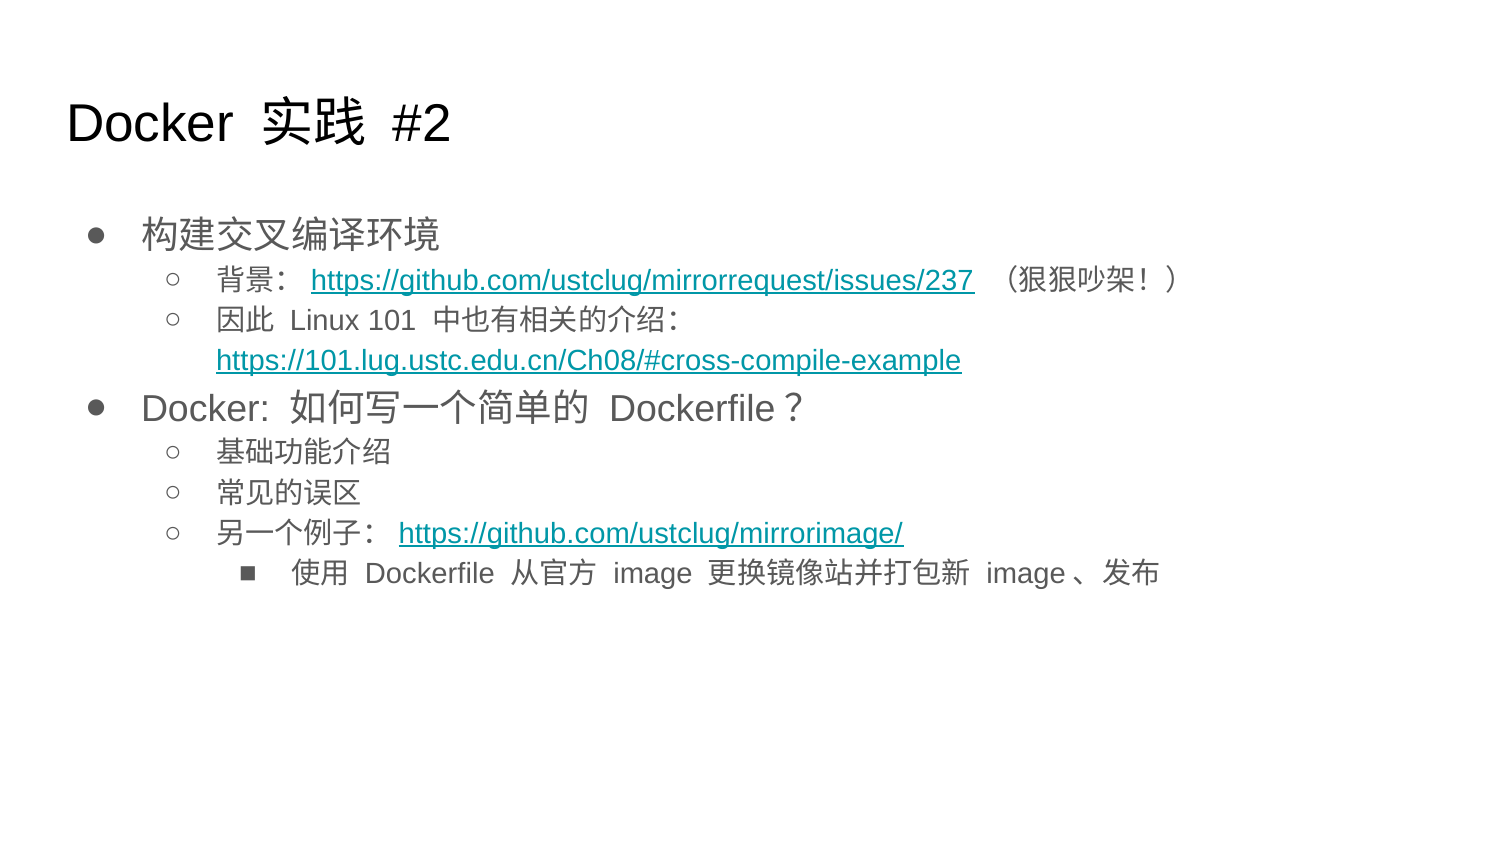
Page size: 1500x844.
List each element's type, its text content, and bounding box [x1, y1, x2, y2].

title Docker 实践 #2 [51, 72, 1449, 167]
list 构建交叉编译环境 背景：https://github.com/ustclug/mirrorrequest/issues/237 （狠狠吵架！） 因此 Linux 101 中也有相关的介绍：https://101.lug.ustc.edu.cn/Ch08/#cross-compile-example Docker: 如何写一个简单的 Dockerfile？ 基础功能介绍 常见的误区 另一个例子：https://github.com/ustclug/mirrorimage/ 使用 Dockerfile 从官方 image 更换镜像站并打包新 image、发布 [51, 189, 1449, 750]
